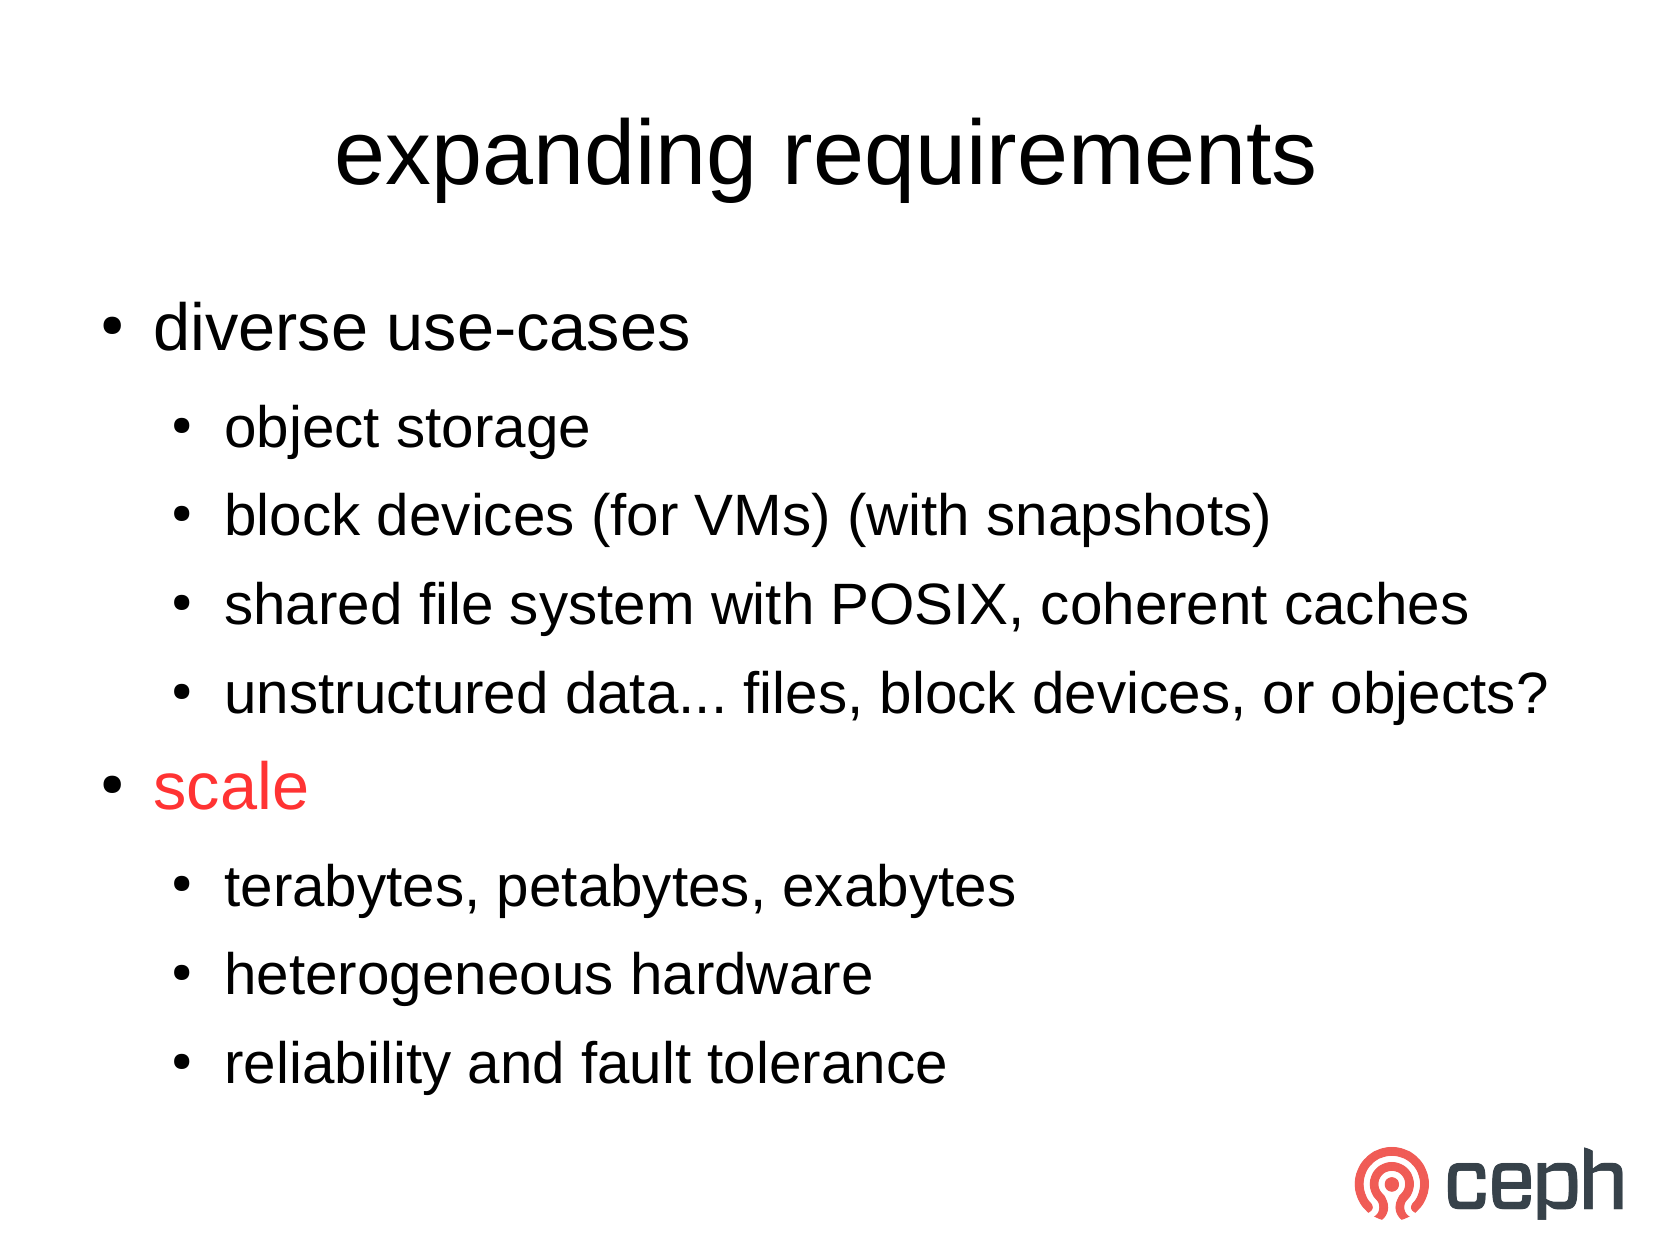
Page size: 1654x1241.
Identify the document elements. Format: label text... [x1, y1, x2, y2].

title expanding requirements [82, 49, 1571, 257]
picture [1308, 1100, 1654, 1241]
list diverse use-cases object storage block devices (for VMs) (with snapshots) shared file system with POSIX, coherent caches unstructured data... files, block devices, or objects? scale terabytes, petabytes, exabytes heterogeneous hardware reliability and fault tolerance [82, 290, 1571, 1109]
